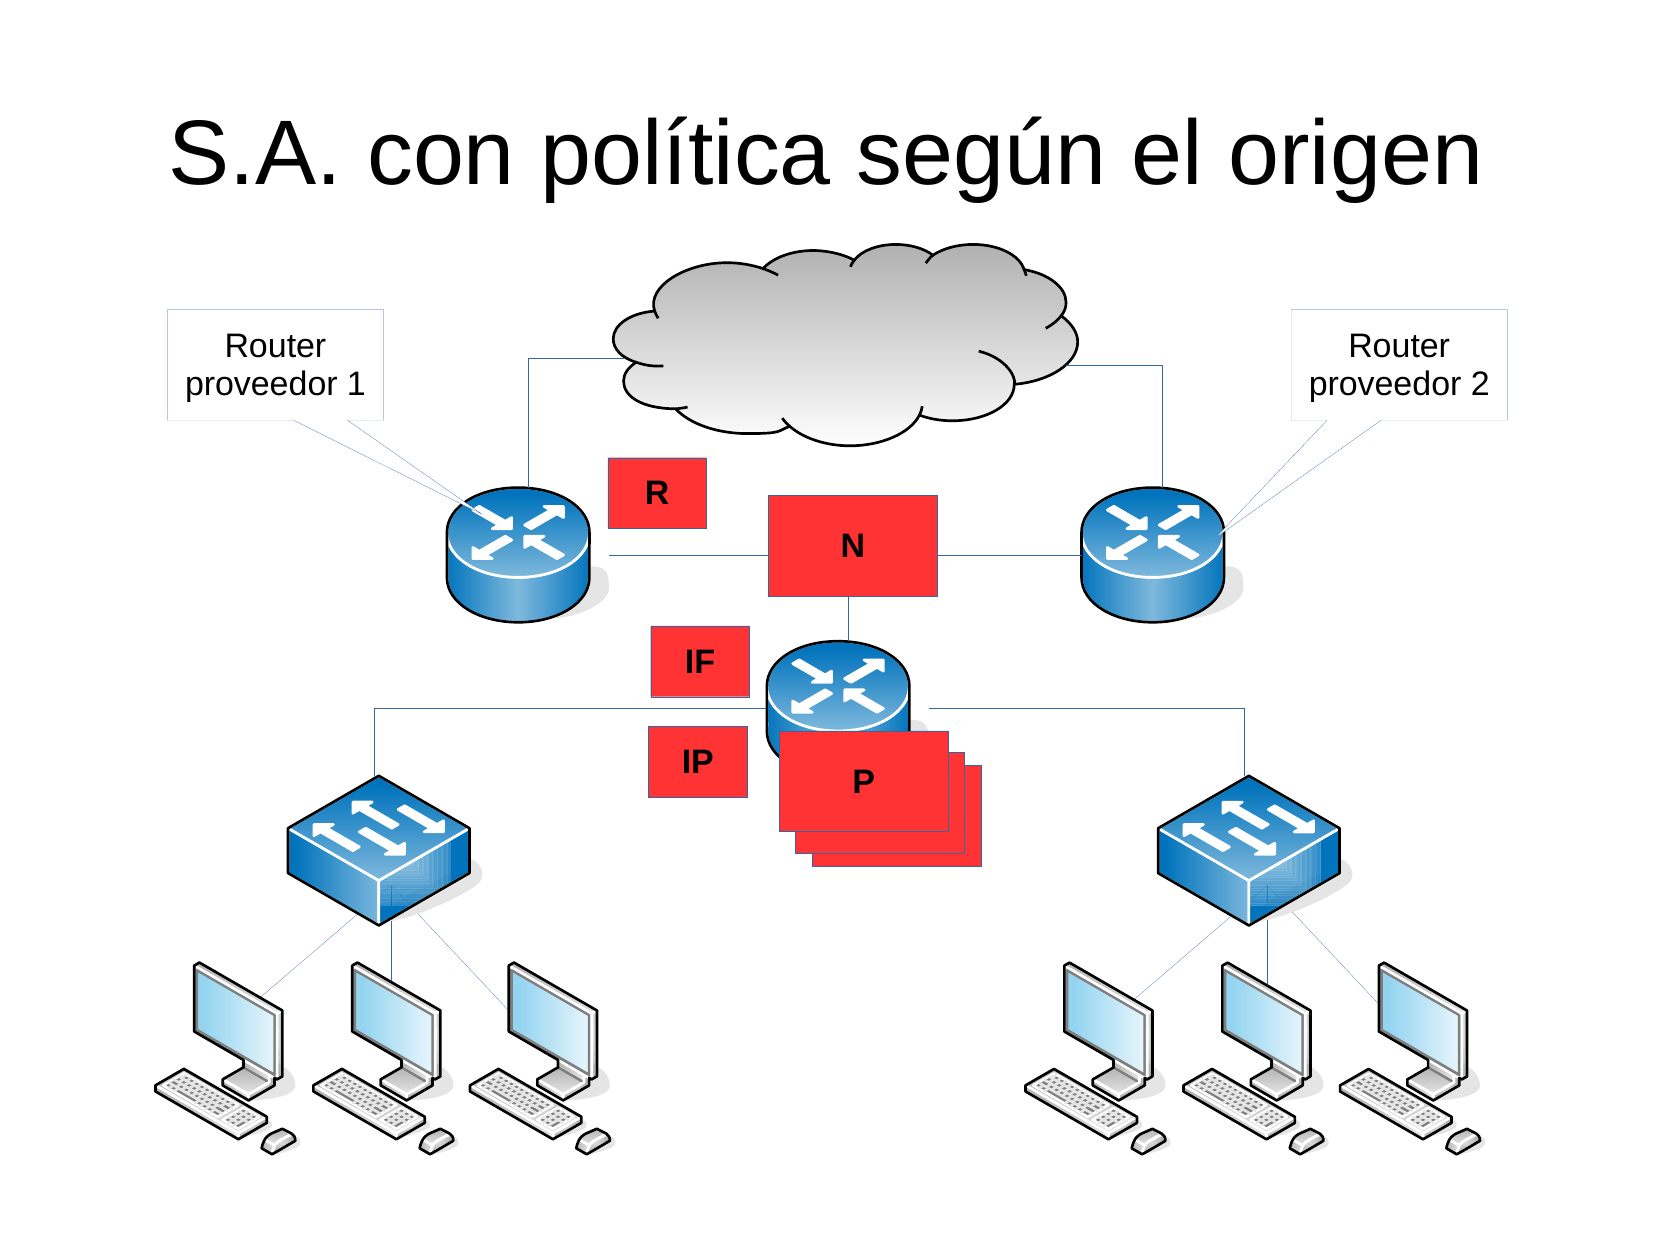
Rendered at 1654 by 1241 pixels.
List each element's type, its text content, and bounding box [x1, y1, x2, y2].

title S.A. con política según el origen [82, 49, 1571, 257]
picture [154, 243, 1508, 1156]
